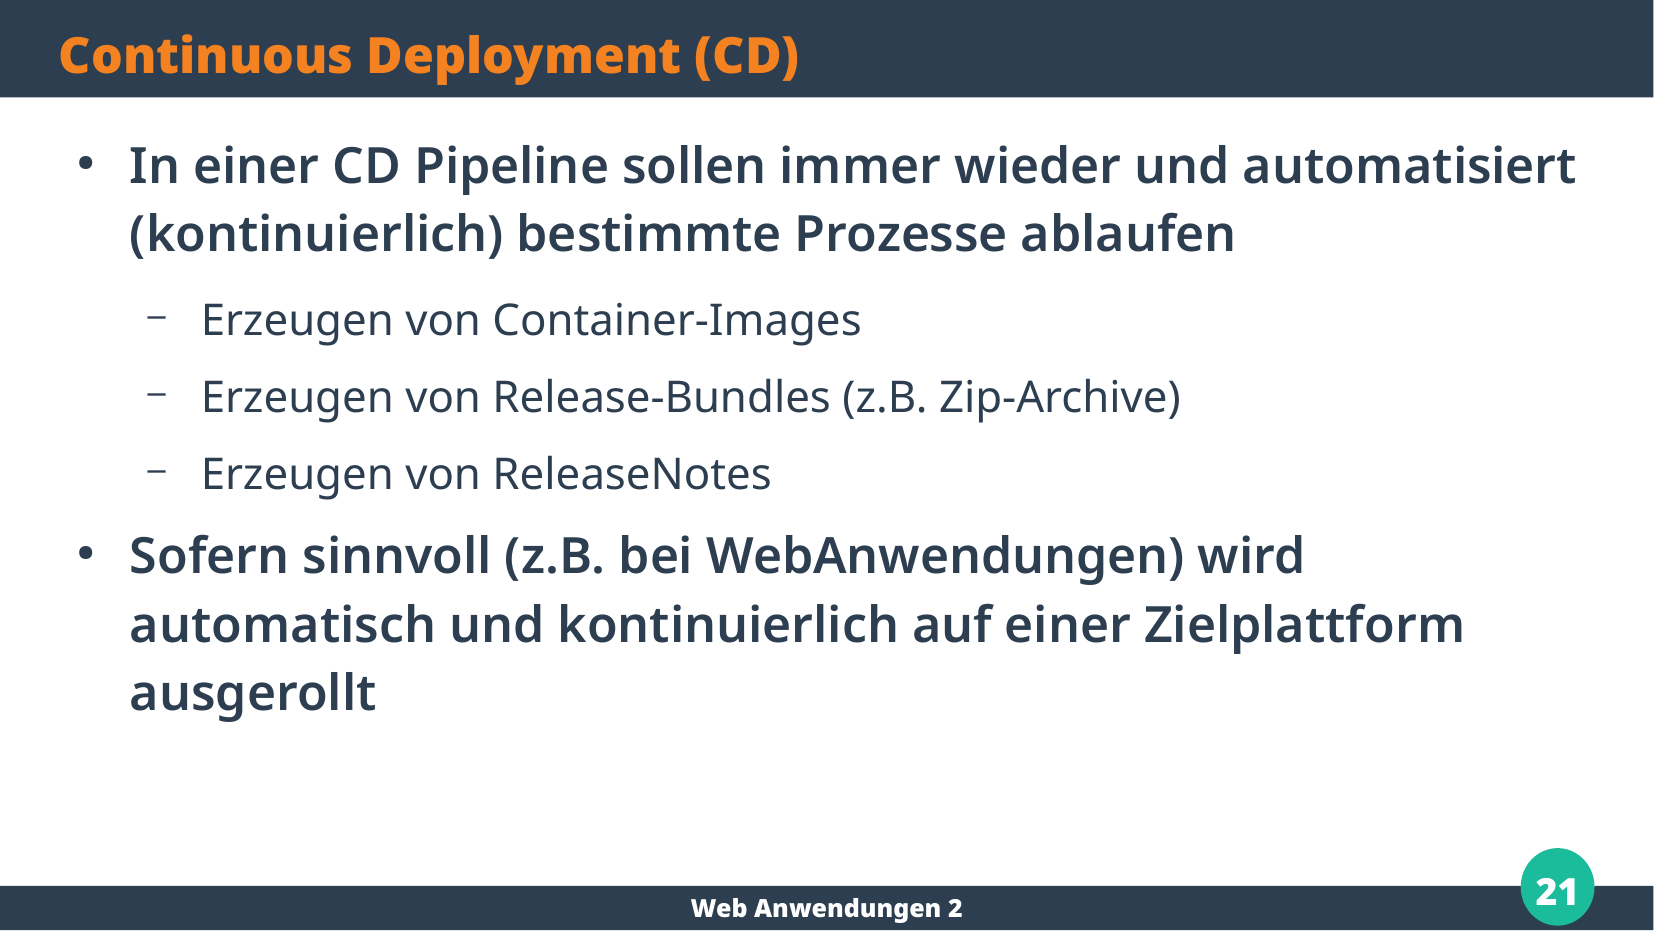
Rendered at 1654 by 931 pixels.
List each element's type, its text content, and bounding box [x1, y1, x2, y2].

title Continuous Deployment (CD) [59, 8, 1595, 89]
list In einer CD Pipeline sollen immer wieder und automatisiert (kontinuierlich) bestimmte Prozesse ablaufen Erzeugen von Container-Images Erzeugen von Release-Bundles (z.B. Zip-Archive) Erzeugen von ReleaseNotes Sofern sinnvoll (z.B. bei WebAnwendungen) wird automatisch und kontinuierlich auf einer Zielplattform ausgerollt [59, 129, 1595, 864]
